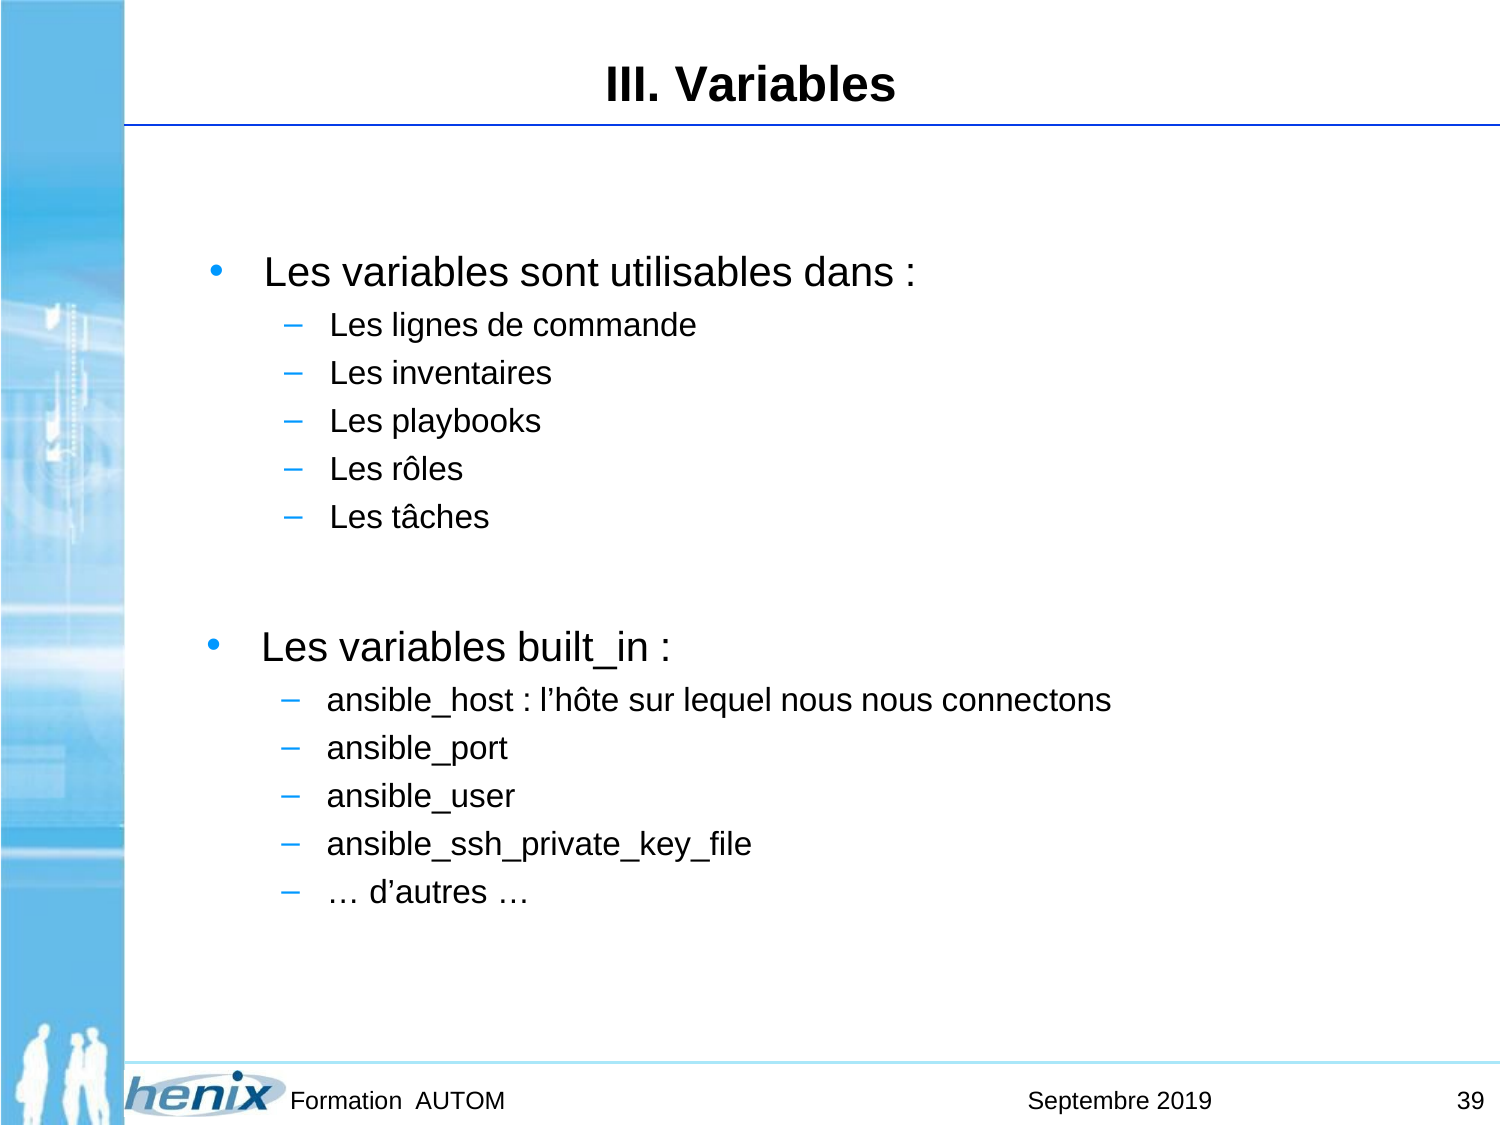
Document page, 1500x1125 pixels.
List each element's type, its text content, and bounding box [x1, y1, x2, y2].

text_box III. Variables [138, 50, 1363, 112]
text_box [123, 1070, 287, 1117]
text_box Les variables built_in : ansible_host : l’hôte sur lequel nous nous connectons ansible_port ansible_user ansible_ssh_private_key_file … d’autres … [204, 619, 1120, 910]
text_box Les variables sont utilisables dans : Les lignes de commande Les inventaires Les playbooks Les rôles Les tâches [207, 245, 1095, 536]
text_box Septembre 2019 [1025, 1084, 1323, 1115]
picture [0, 0, 126, 1125]
text_box Formation AUTOM [288, 1084, 507, 1115]
text_box <numéro> [1452, 1084, 1490, 1115]
